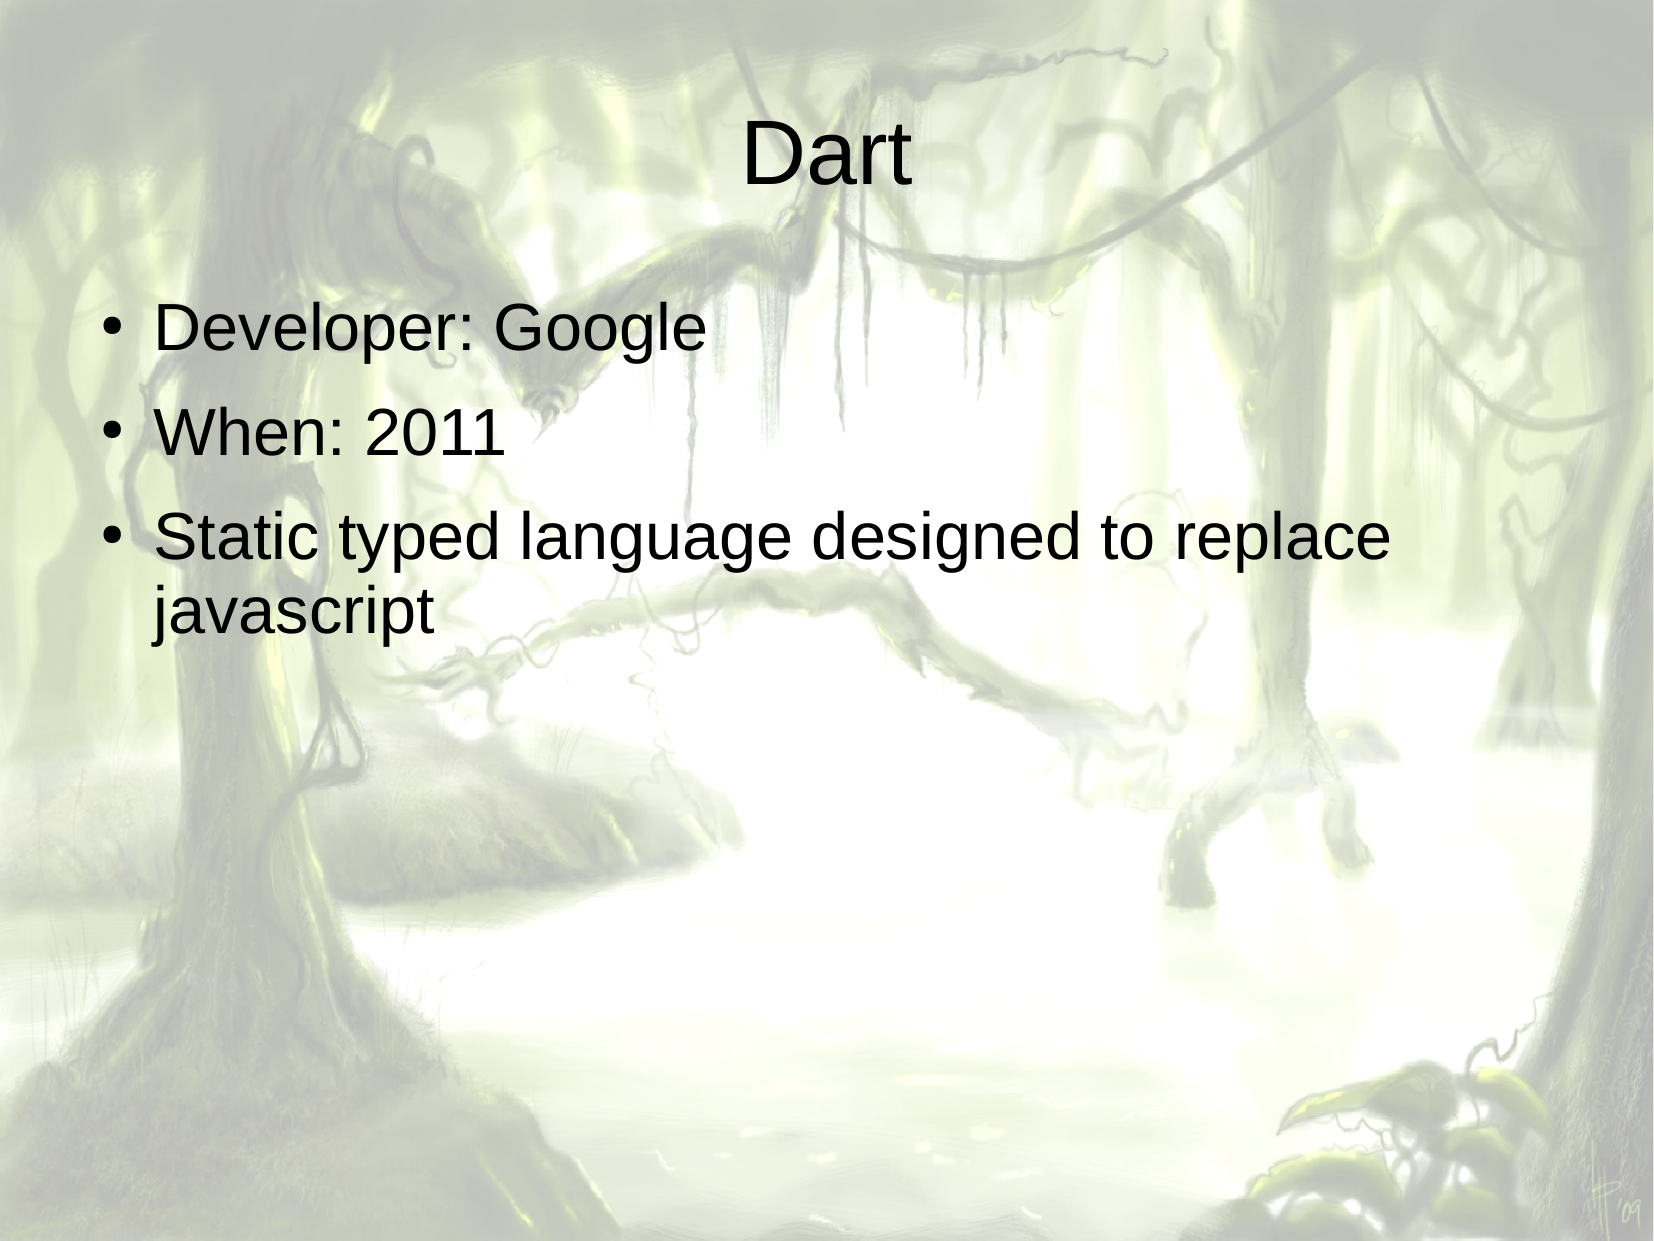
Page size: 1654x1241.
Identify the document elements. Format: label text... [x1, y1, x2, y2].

list Developer: Google When: 2011 Static typed language designed to replace javascript [82, 290, 1538, 1010]
title Dart [82, 49, 1571, 257]
